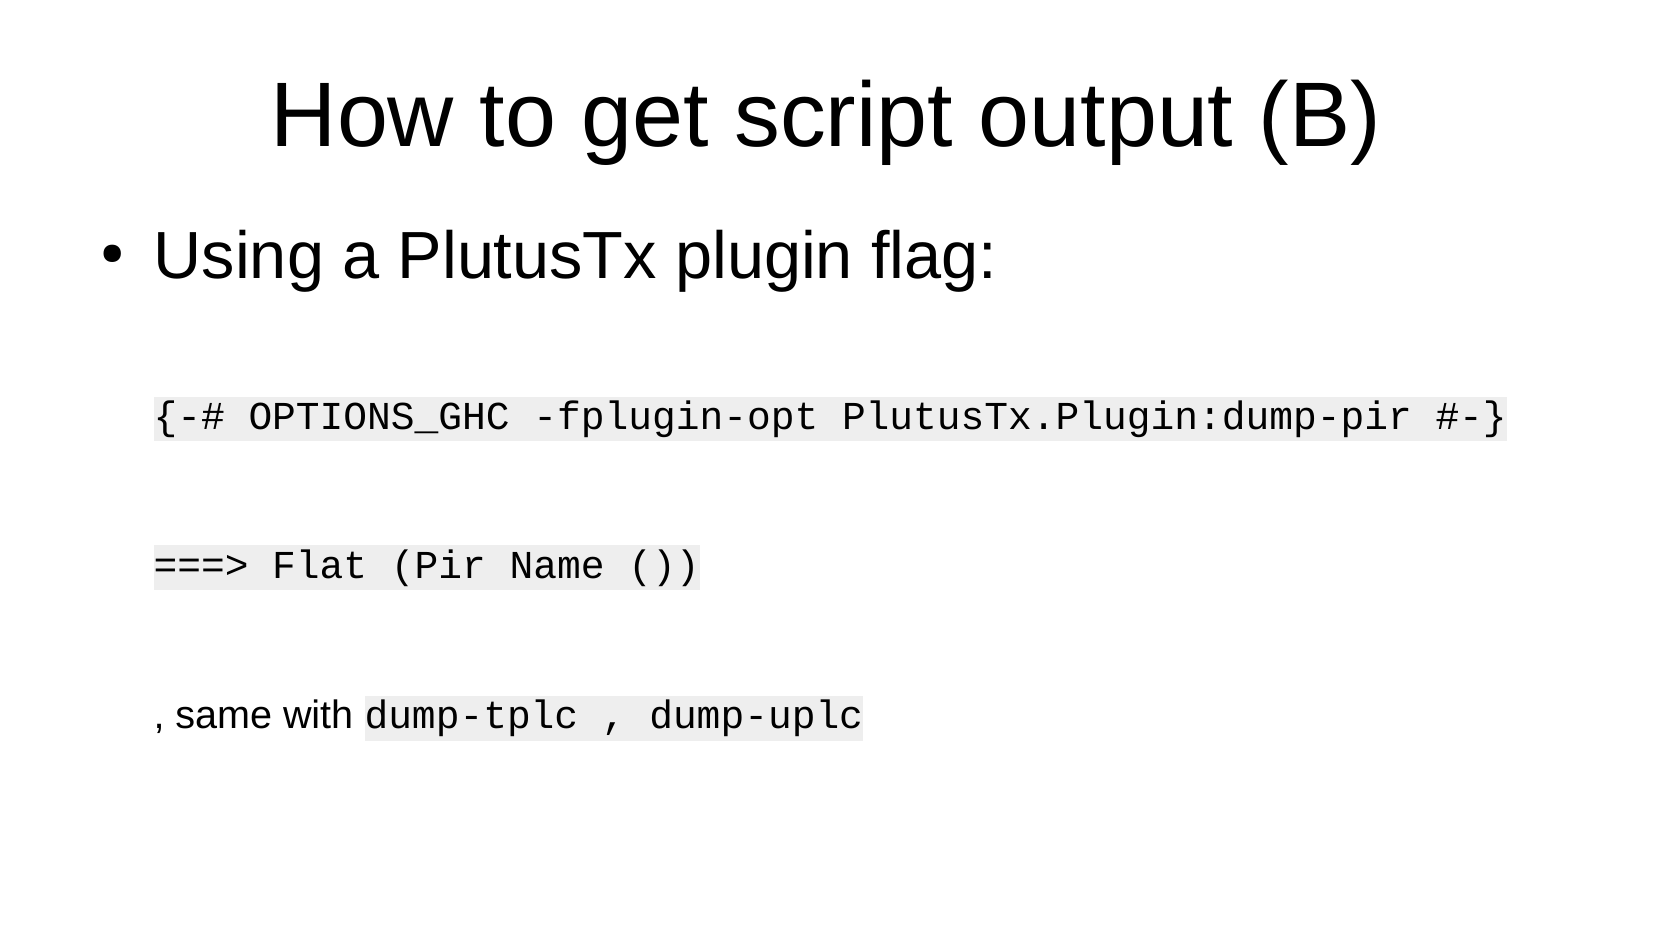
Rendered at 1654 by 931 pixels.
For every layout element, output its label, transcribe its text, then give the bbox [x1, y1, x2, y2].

title How to get script output (B) [82, 37, 1571, 193]
list Using a PlutusTx plugin flag: {-# OPTIONS_GHC -fplugin-opt PlutusTx.Plugin:dump-pir #-} ===> Flat (Pir Name ()) , same with dump-tplc , dump-uplc [82, 217, 1571, 758]
